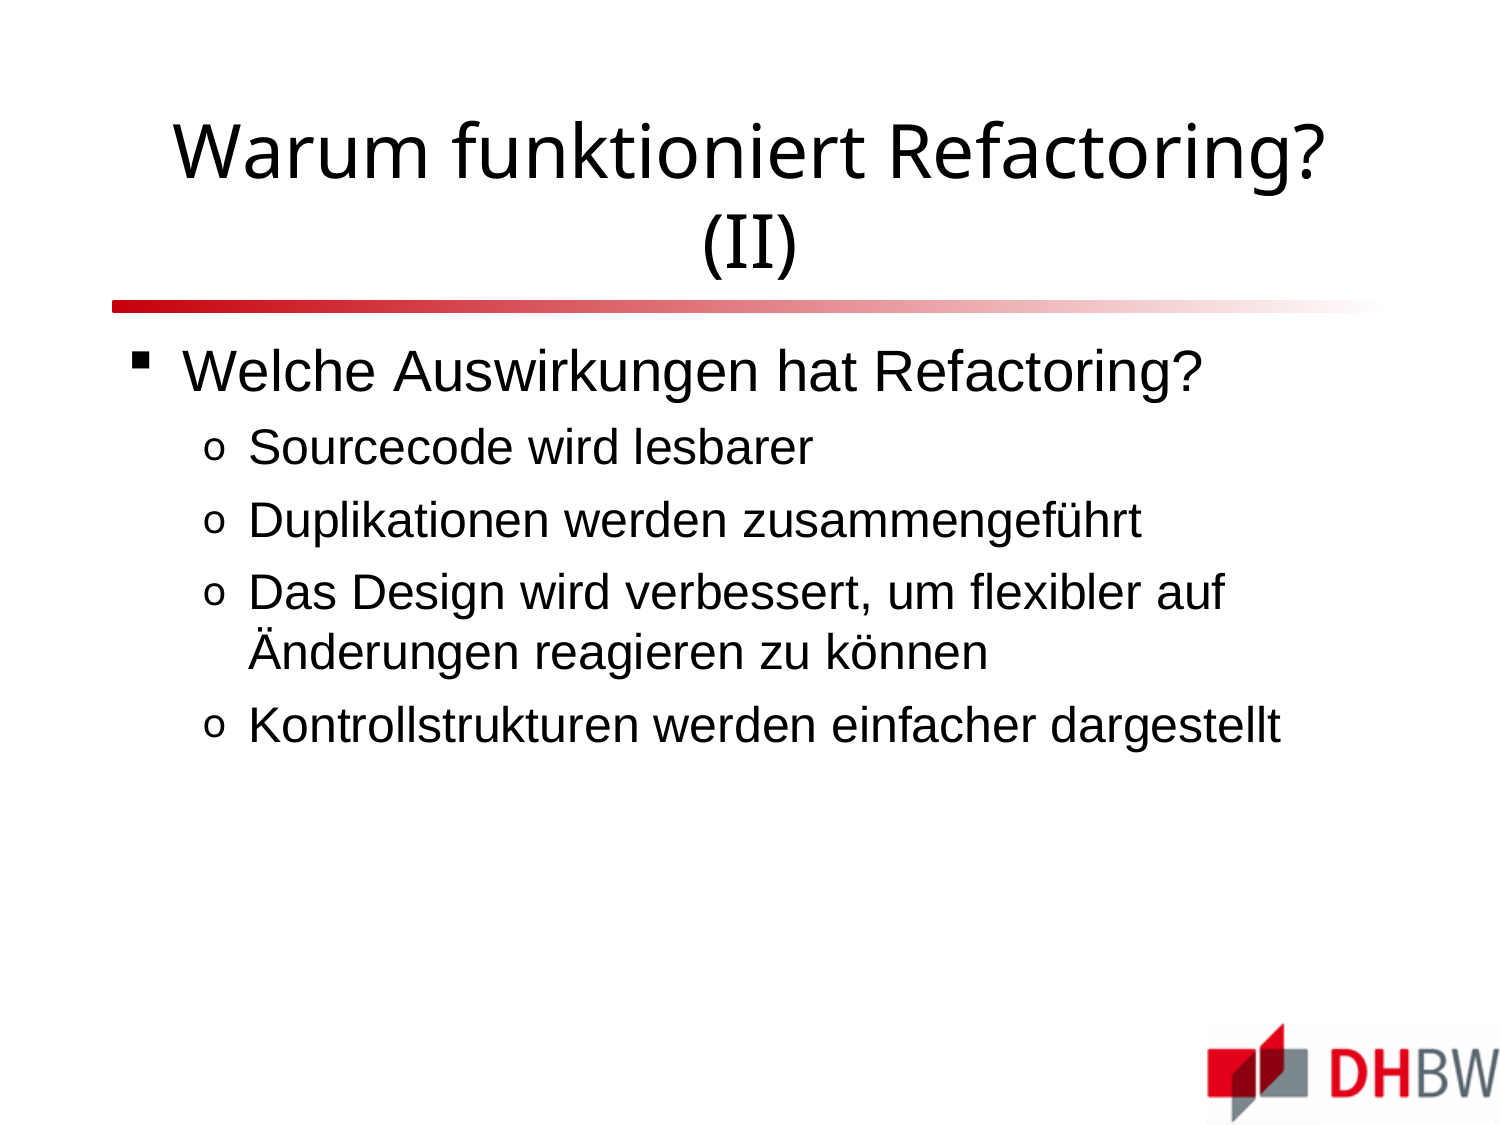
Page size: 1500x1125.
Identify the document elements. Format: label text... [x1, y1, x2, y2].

list Welche Auswirkungen hat Refactoring? Sourcecode wird lesbarer Duplikationen werden zusammengeführt Das Design wird verbessert, um flexibler auf Änderungen reagieren zu können Kontrollstrukturen werden einfacher dargestellt [112, 324, 1388, 1051]
picture [1206, 1021, 1500, 1125]
title Warum funktioniert Refactoring? (II) [112, 96, 1388, 292]
